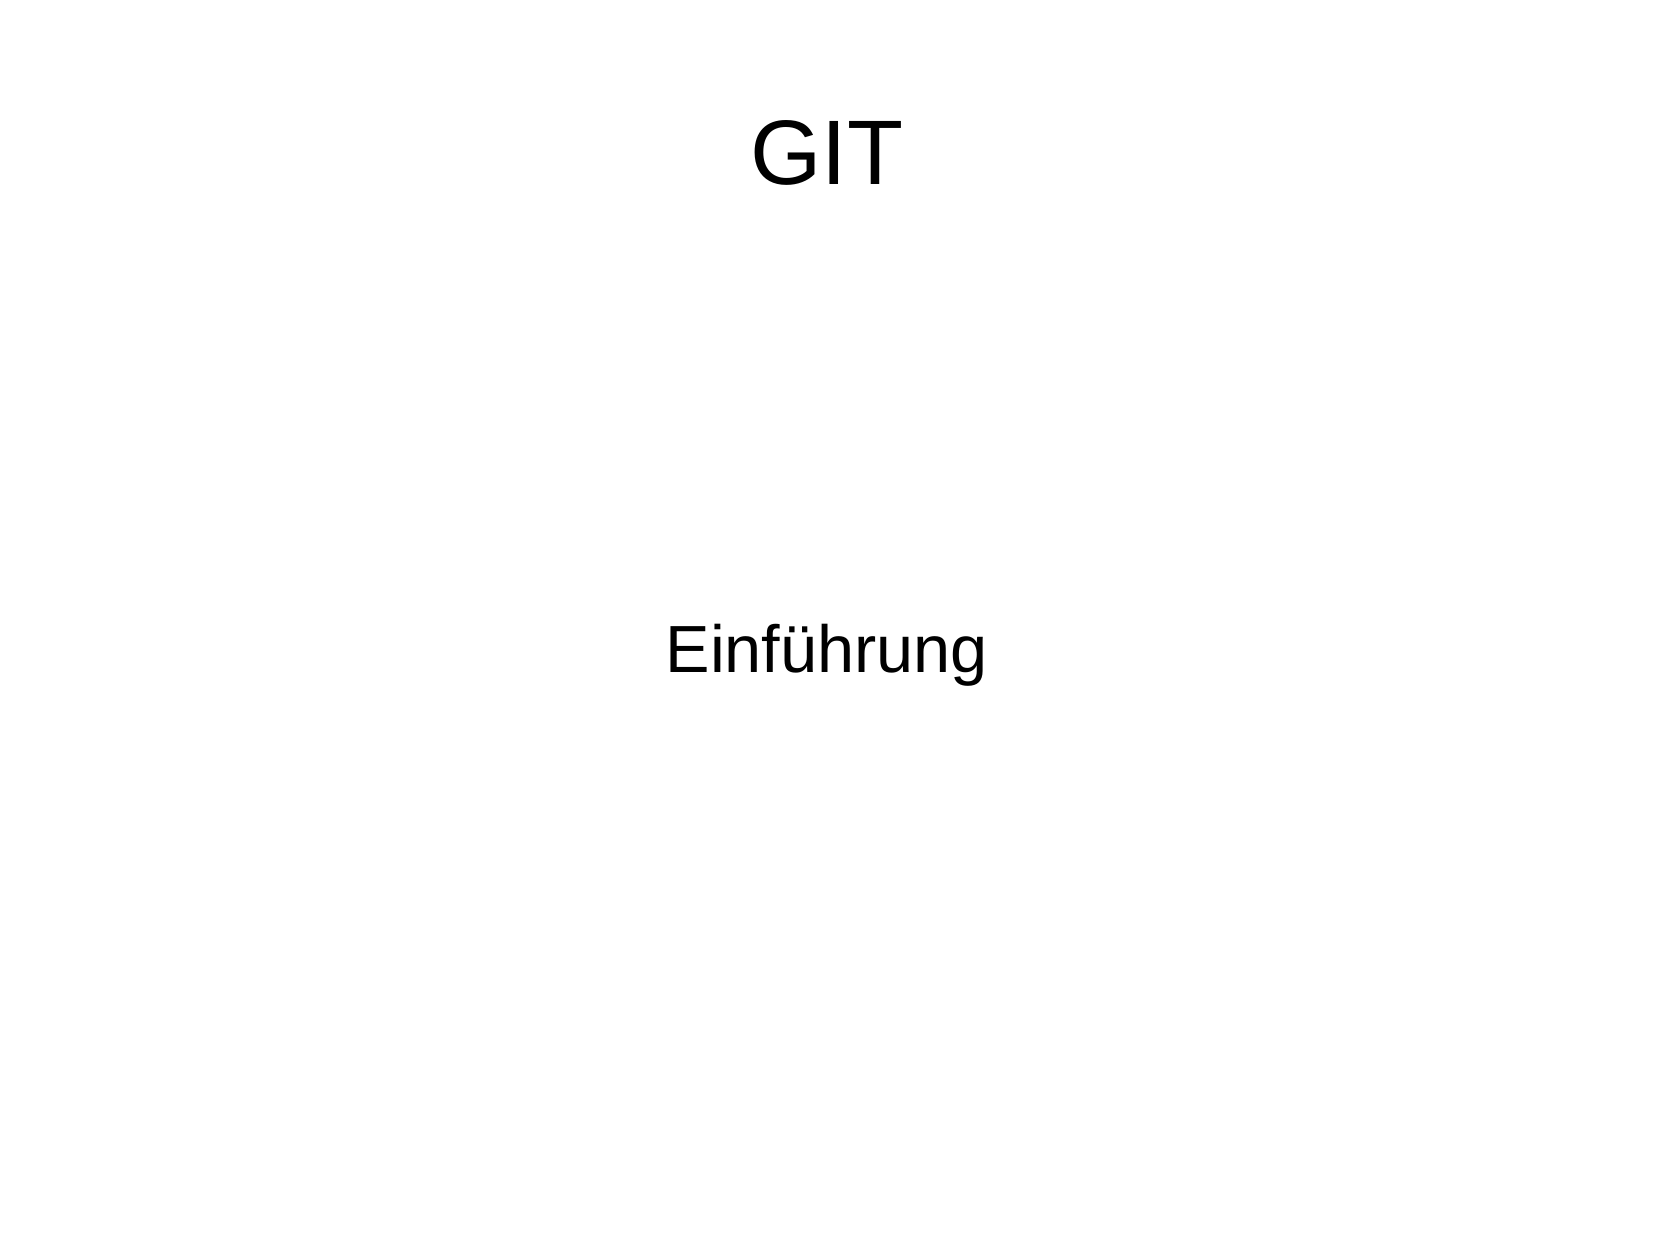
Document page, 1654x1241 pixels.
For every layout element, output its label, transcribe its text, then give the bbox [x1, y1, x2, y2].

subtitle Einführung [82, 290, 1571, 1010]
title GIT [82, 49, 1571, 257]
